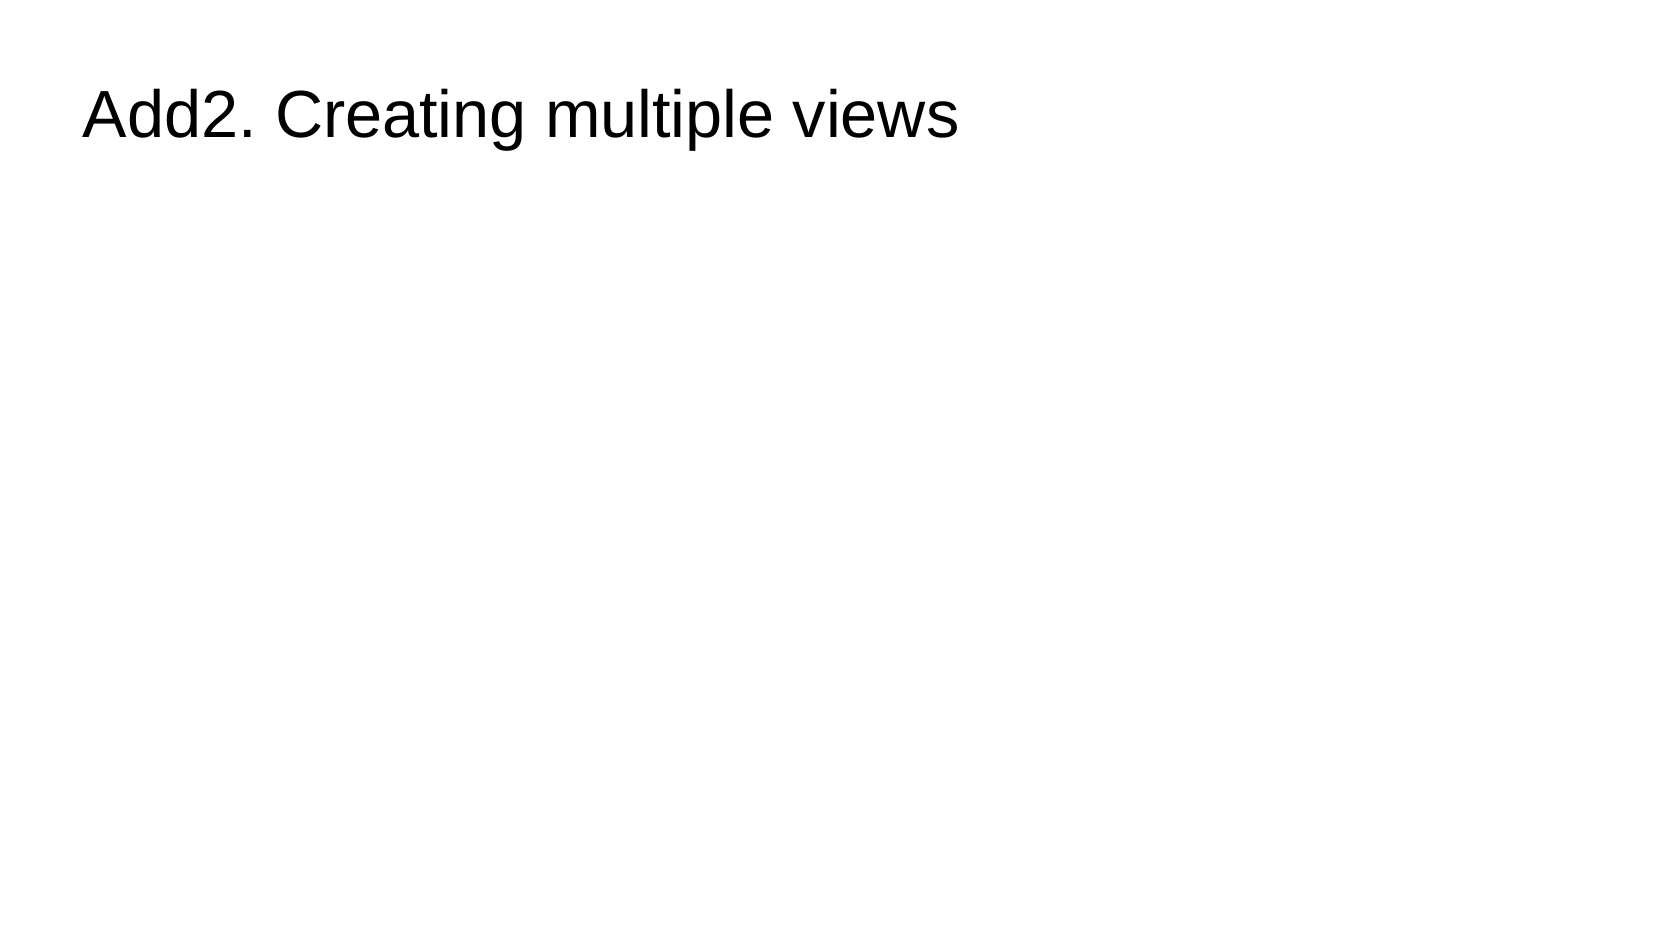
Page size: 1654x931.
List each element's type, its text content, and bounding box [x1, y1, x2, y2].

title Add2. Creating multiple views [82, 37, 1571, 193]
